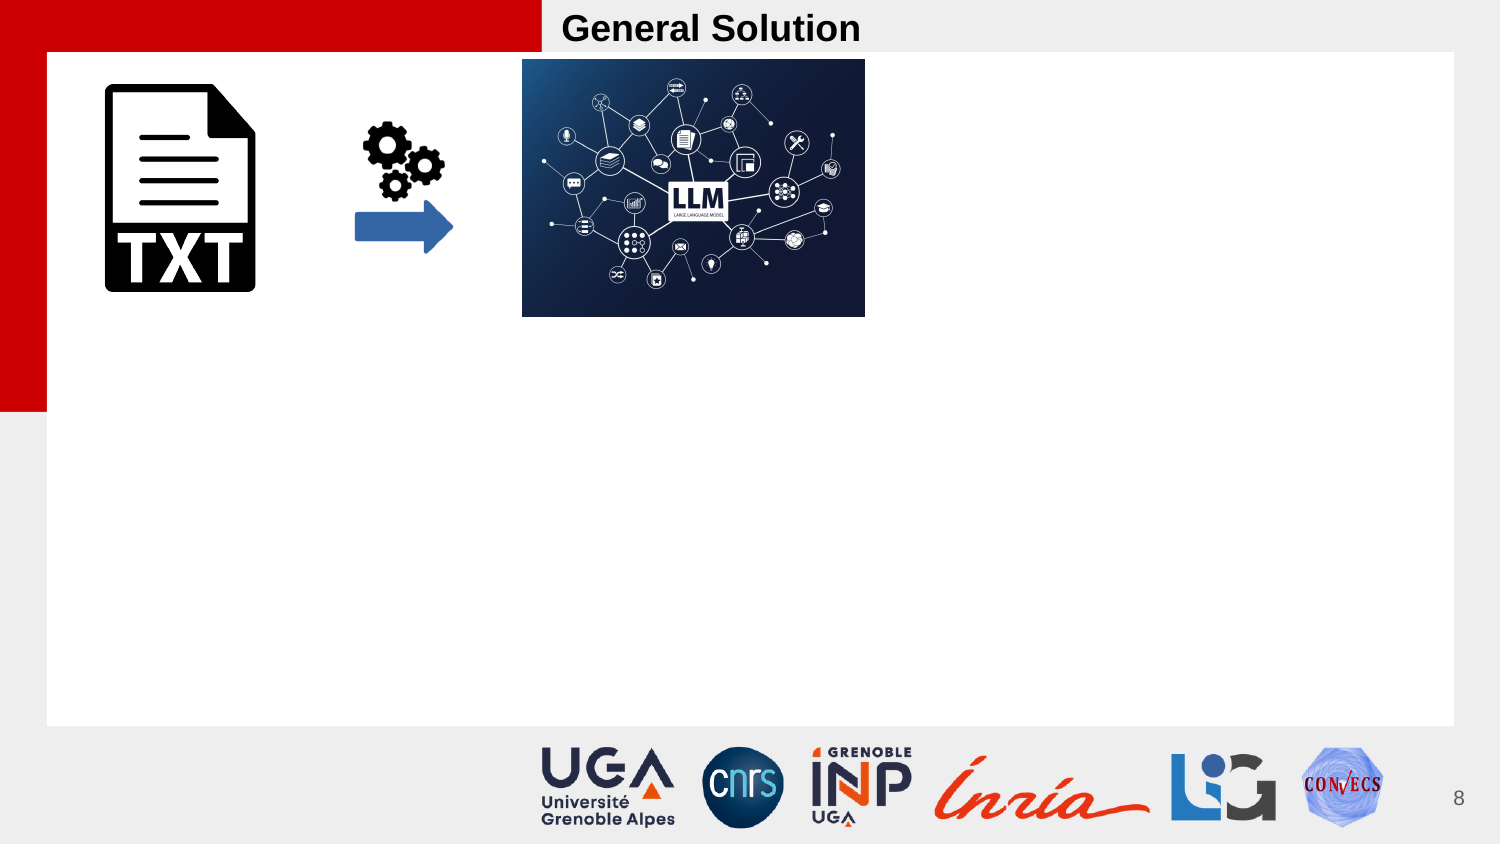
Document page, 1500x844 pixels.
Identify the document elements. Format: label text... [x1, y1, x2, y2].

picture [0, 0, 1500, 844]
slide_number <numéro> [1389, 764, 1480, 830]
text_box General Solution [546, 0, 1441, 55]
